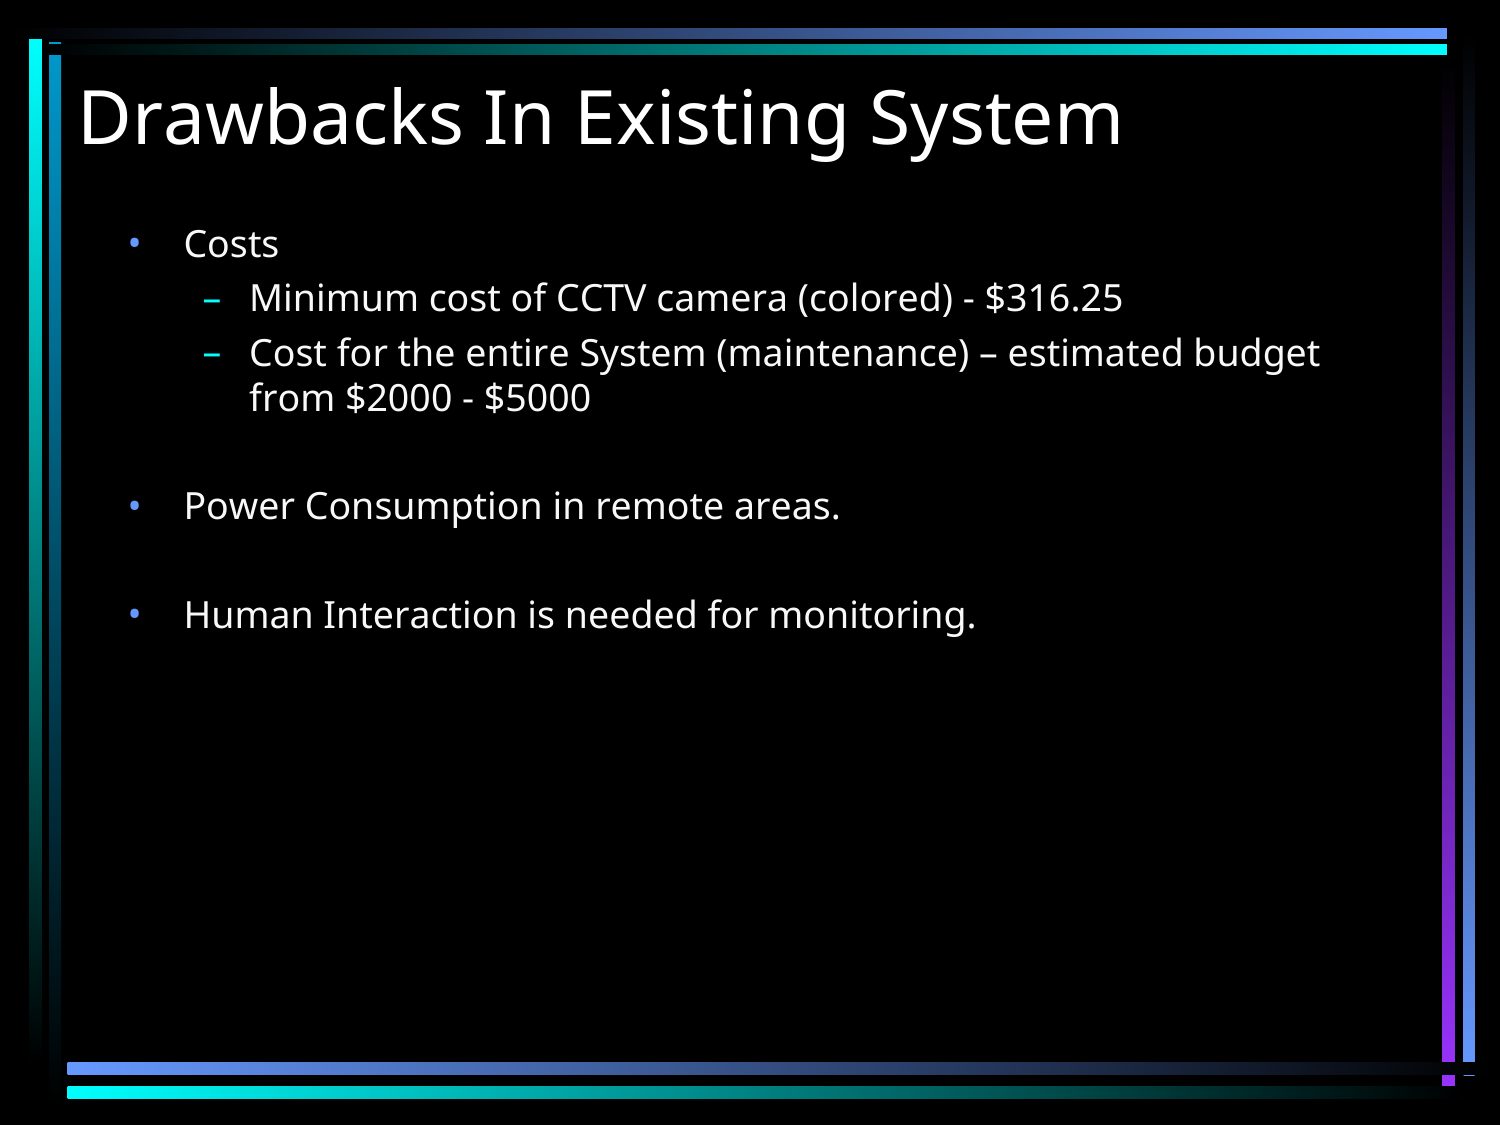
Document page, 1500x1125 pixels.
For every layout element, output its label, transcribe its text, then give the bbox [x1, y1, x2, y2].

text_box Costs Minimum cost of CCTV camera (colored) - $316.25 Cost for the entire System (maintenance) – estimated budget from $2000 - $5000 Power Consumption in remote areas. Human Interaction is needed for monitoring. [112, 212, 1388, 976]
text_box Drawbacks In Existing System [62, 62, 1375, 201]
